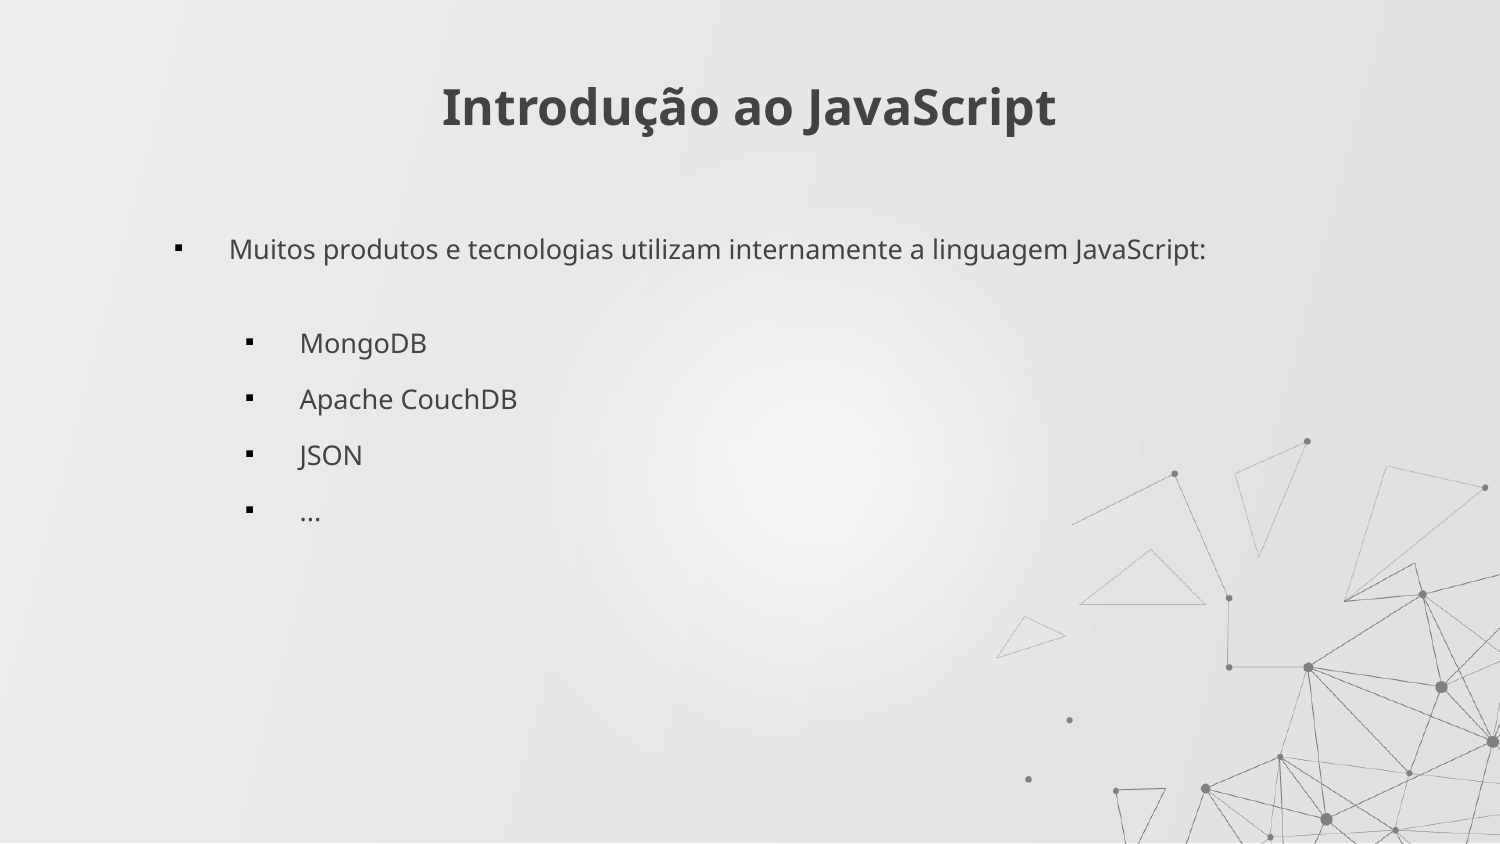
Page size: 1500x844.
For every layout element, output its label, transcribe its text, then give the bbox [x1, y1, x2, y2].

list Muitos produtos e tecnologias utilizam internamente a linguagem JavaScript: MongoDB Apache CouchDB JSON ... [142, 216, 1278, 455]
picture [0, 0, 1500, 844]
title Introdução ao JavaScript [60, 60, 1441, 216]
